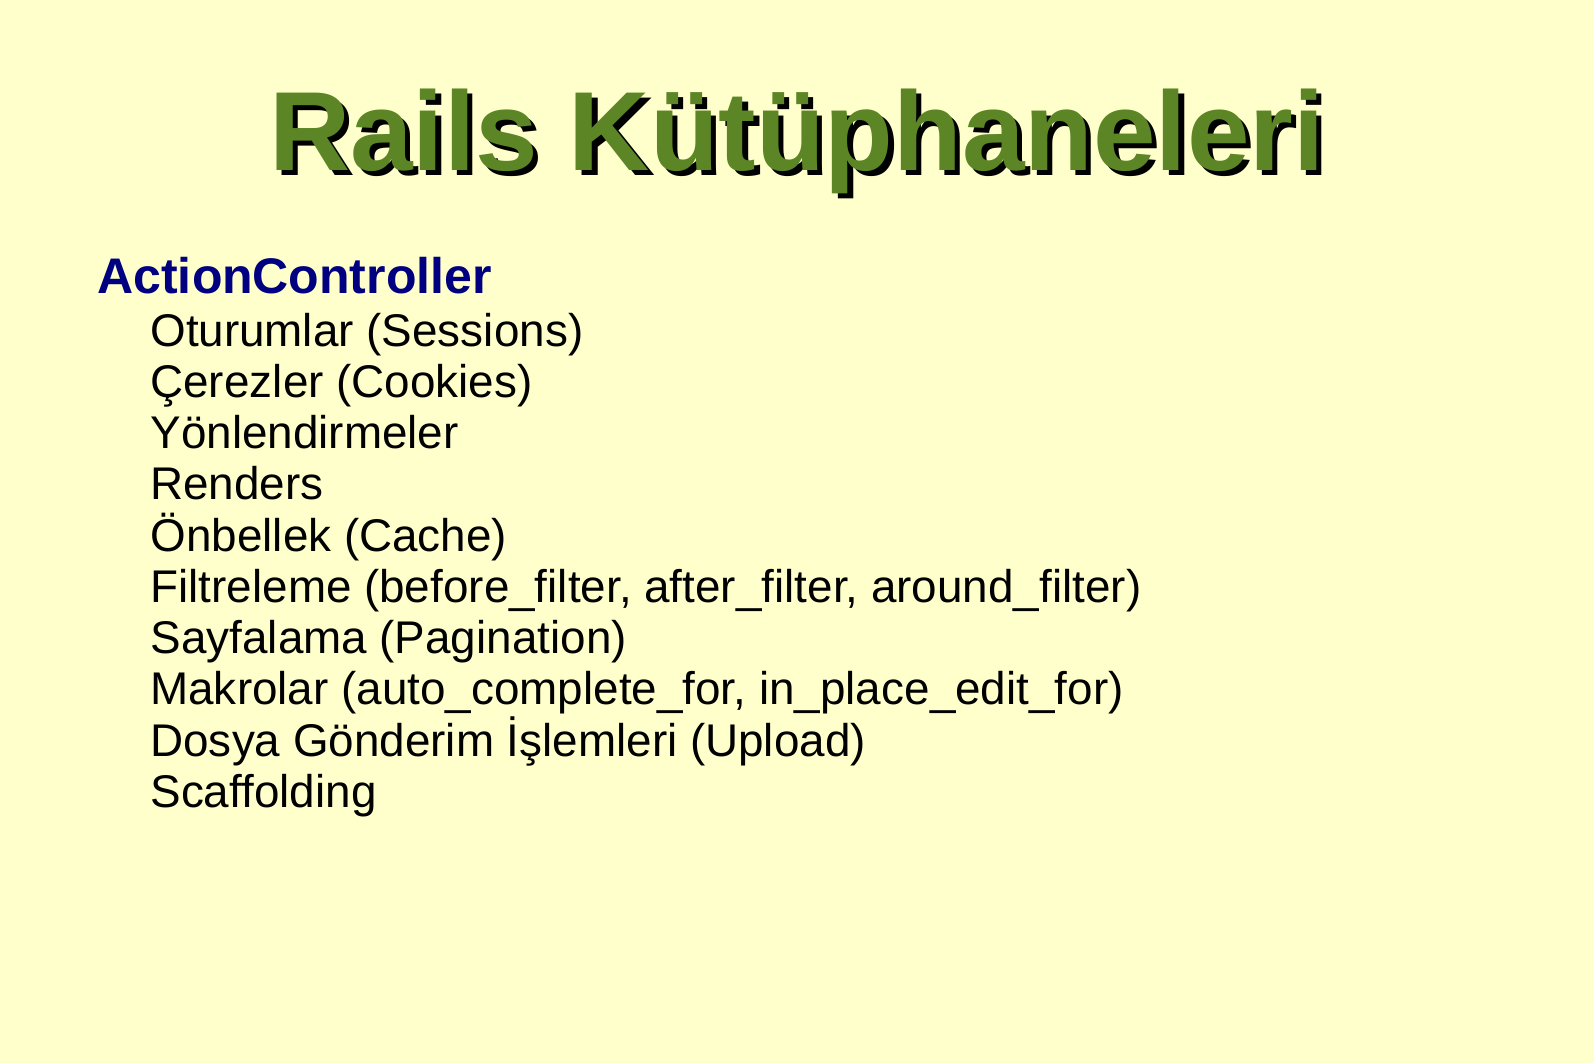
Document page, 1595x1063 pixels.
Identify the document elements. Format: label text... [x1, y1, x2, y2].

list ActionController Oturumlar (Sessions) Çerezler (Cookies) Yönlendirmeler Renders Önbellek (Cache) Filtreleme (before_filter, after_filter, around_filter) Sayfalama (Pagination) Makrolar (auto_complete_for, in_place_edit_for) Dosya Gönderim İşlemleri (Upload) Scaffolding [79, 248, 1515, 951]
title Rails Kütüphaneleri [79, 42, 1515, 220]
